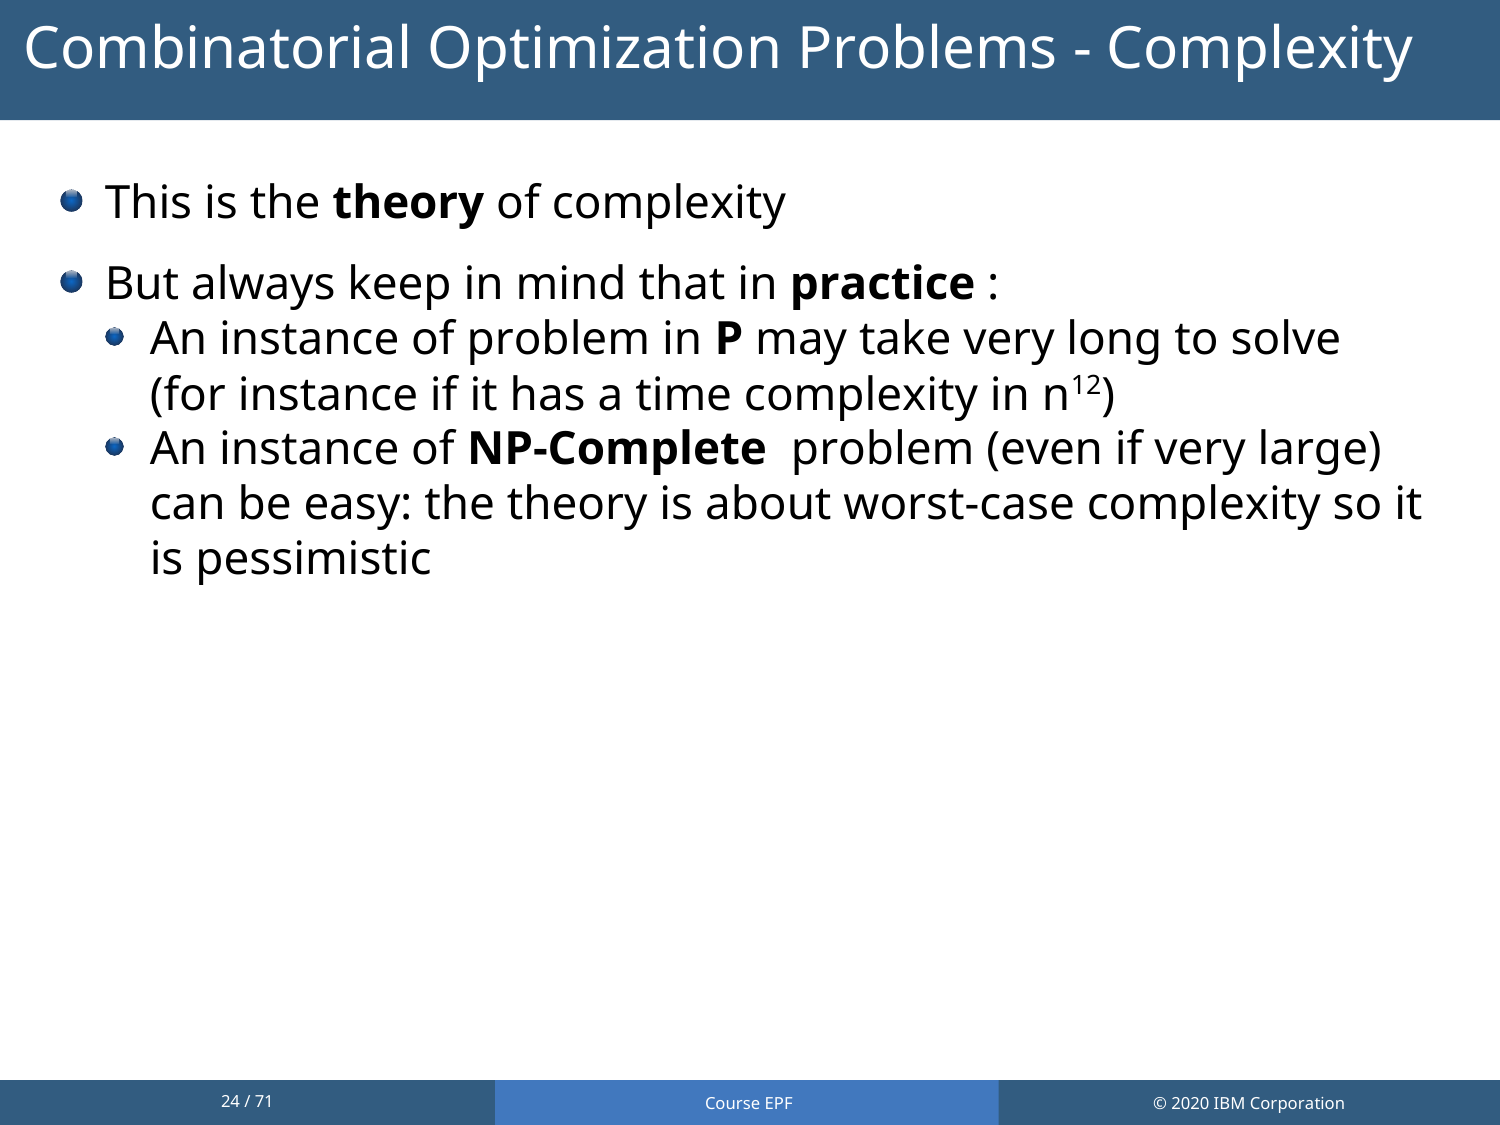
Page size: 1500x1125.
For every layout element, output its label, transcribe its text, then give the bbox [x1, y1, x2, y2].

list This is the theory of complexity But always keep in mind that in practice : An instance of problem in P may take very long to solve (for instance if it has a time complexity in n12) An instance of NP-Complete problem (even if very large) can be easy: the theory is about worst-case complexity so it is pessimistic [45, 165, 1441, 1013]
title Combinatorial Optimization Problems - Complexity [0, 0, 1500, 121]
